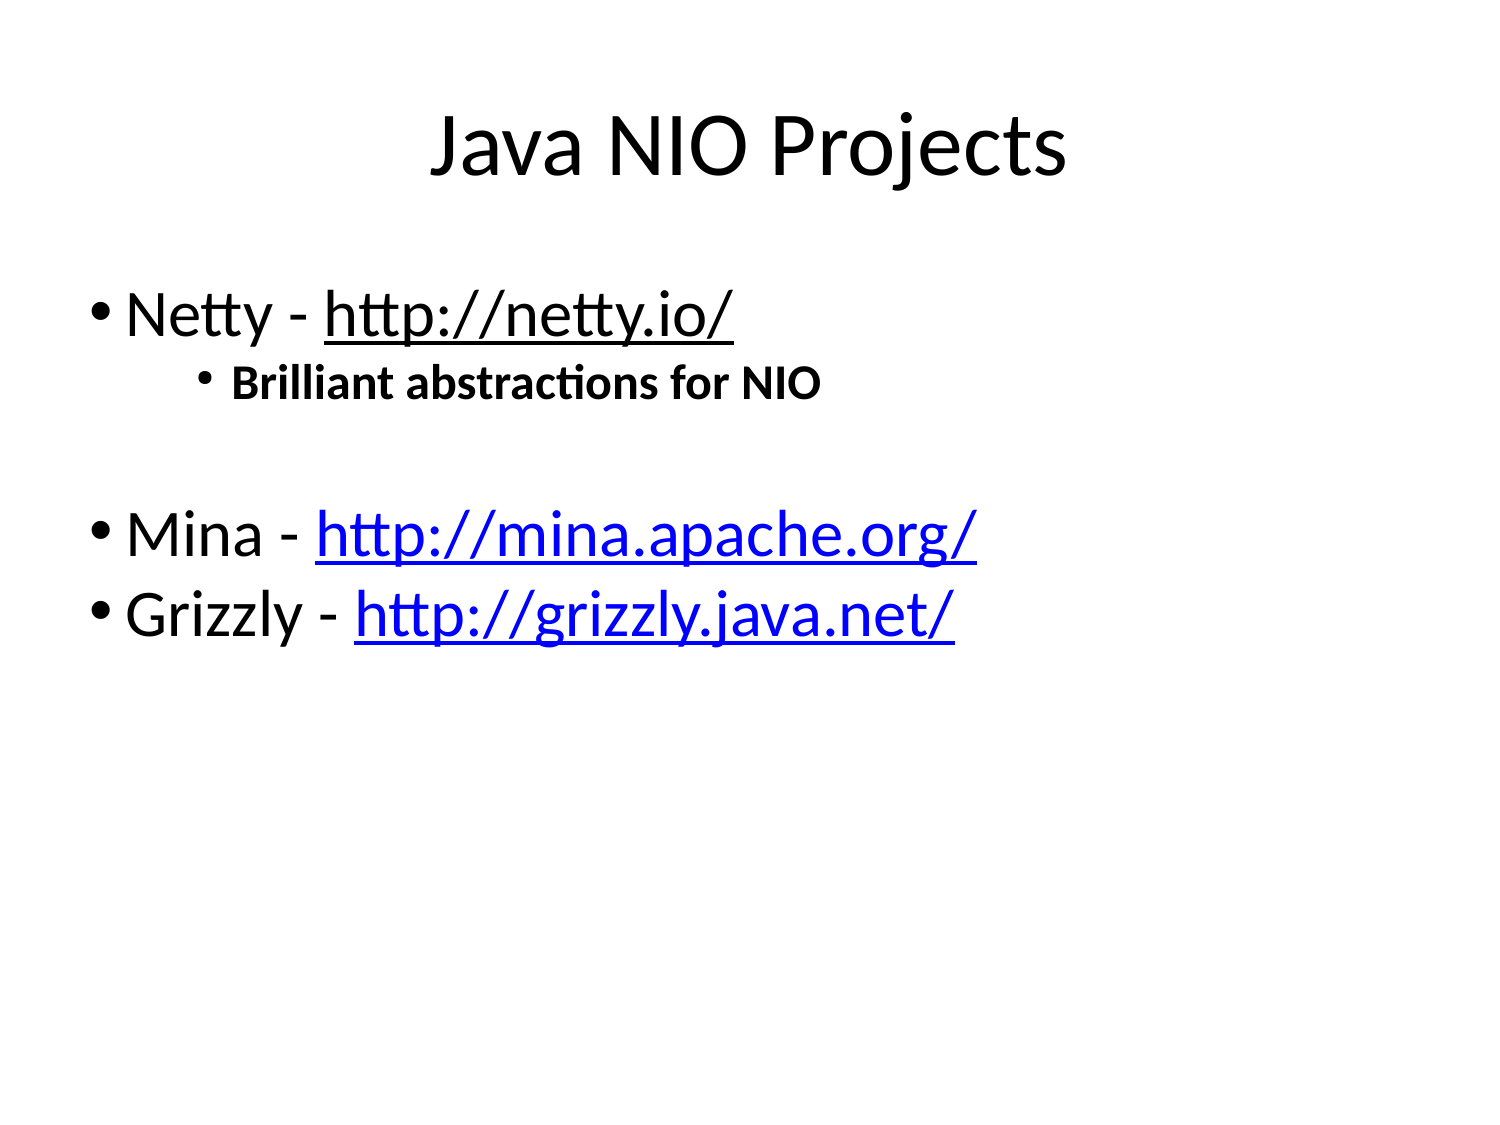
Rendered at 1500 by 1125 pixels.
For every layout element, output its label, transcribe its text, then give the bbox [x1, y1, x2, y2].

text_box Netty - http://netty.io/ Brilliant abstractions for NIO Mina - http://mina.apache.org/ Grizzly - http://grizzly.java.net/ [75, 262, 1425, 1005]
text_box Java NIO Projects [75, 45, 1425, 233]
